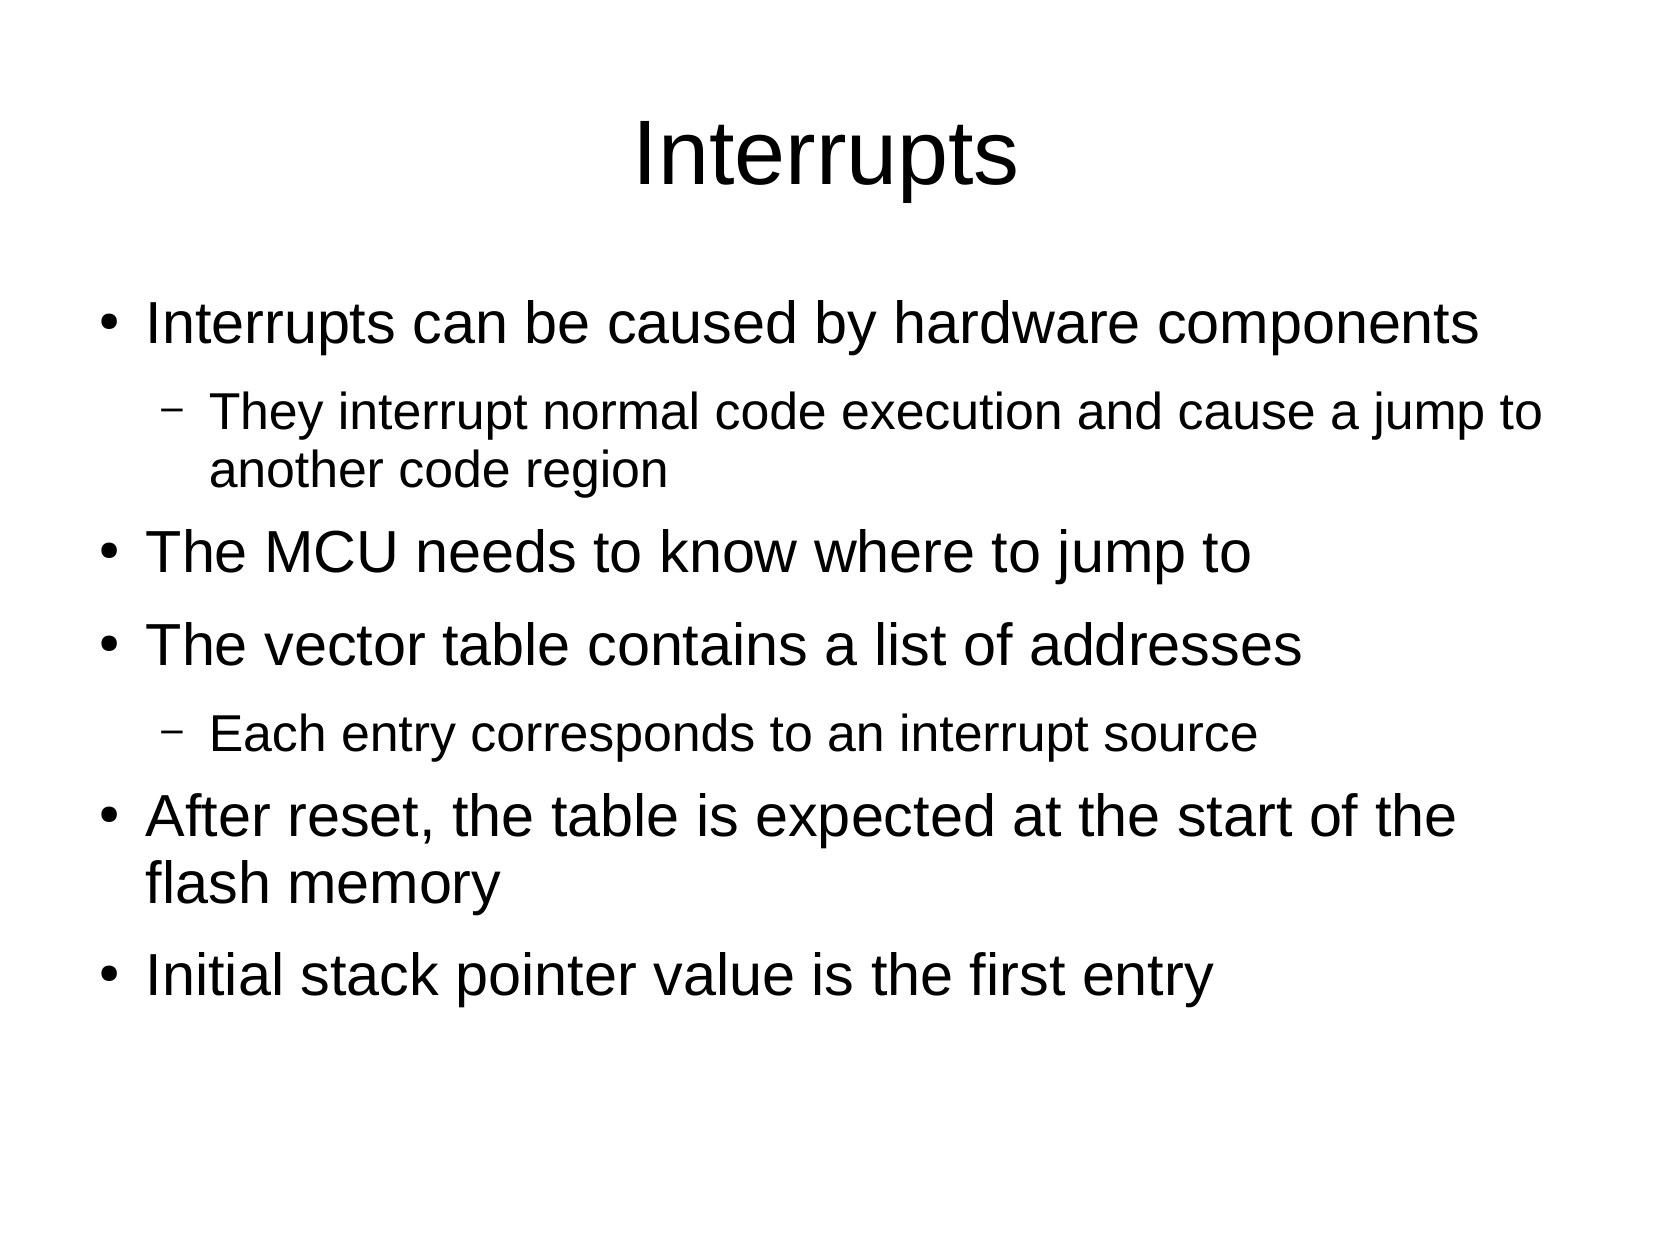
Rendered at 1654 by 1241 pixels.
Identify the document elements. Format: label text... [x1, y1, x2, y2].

title Interrupts [82, 49, 1571, 257]
list Interrupts can be caused by hardware components They interrupt normal code execution and cause a jump to another code region The MCU needs to know where to jump to The vector table contains a list of addresses Each entry corresponds to an interrupt source After reset, the table is expected at the start of the flash memory Initial stack pointer value is the first entry [82, 290, 1571, 1010]
